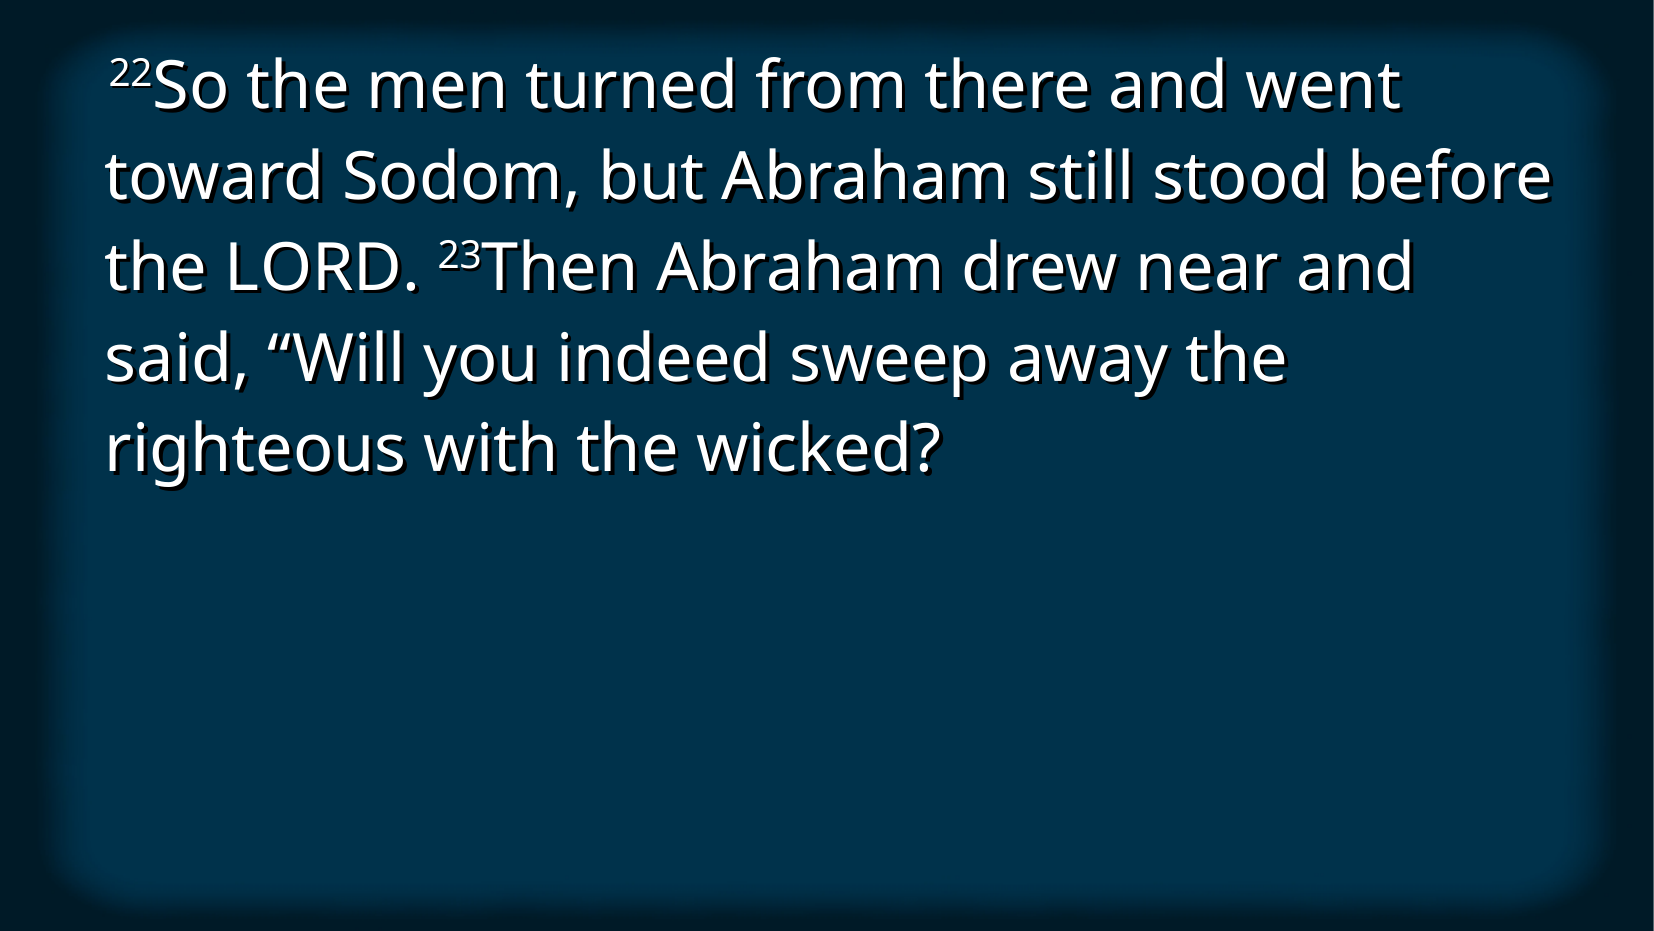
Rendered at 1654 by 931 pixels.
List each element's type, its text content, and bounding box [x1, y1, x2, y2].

picture [0, 0, 1654, 931]
text_box 22So the men turned from there and went toward Sodom, but Abraham still stood before the LORD. 23Then Abraham drew near and said, “Will you indeed sweep away the righteous with the wicked? [90, 30, 1576, 489]
